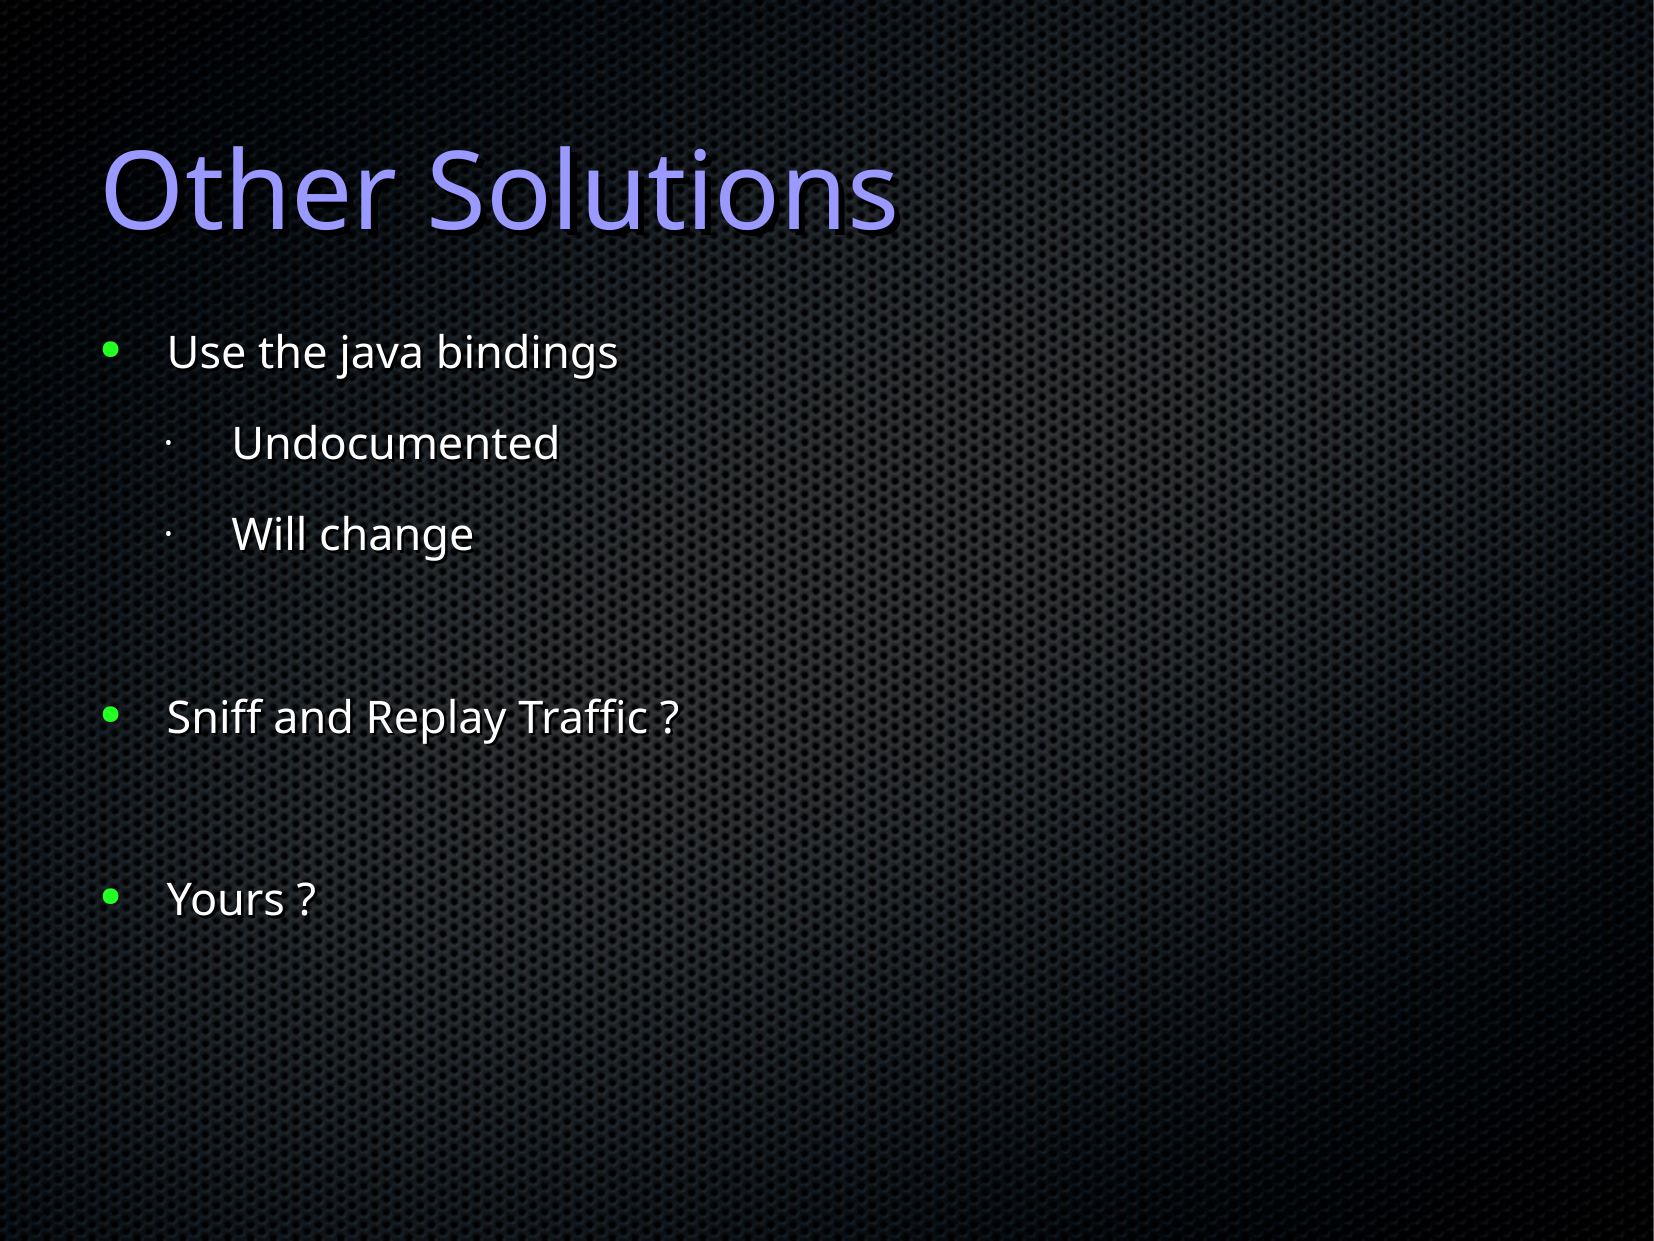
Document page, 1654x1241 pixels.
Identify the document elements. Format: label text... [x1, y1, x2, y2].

picture [0, 0, 1654, 1241]
list Use the java bindings Undocumented Will change Sniff and Replay Traffic ? Yours ? [100, 320, 1554, 1139]
title Other Solutions [100, 32, 1554, 320]
